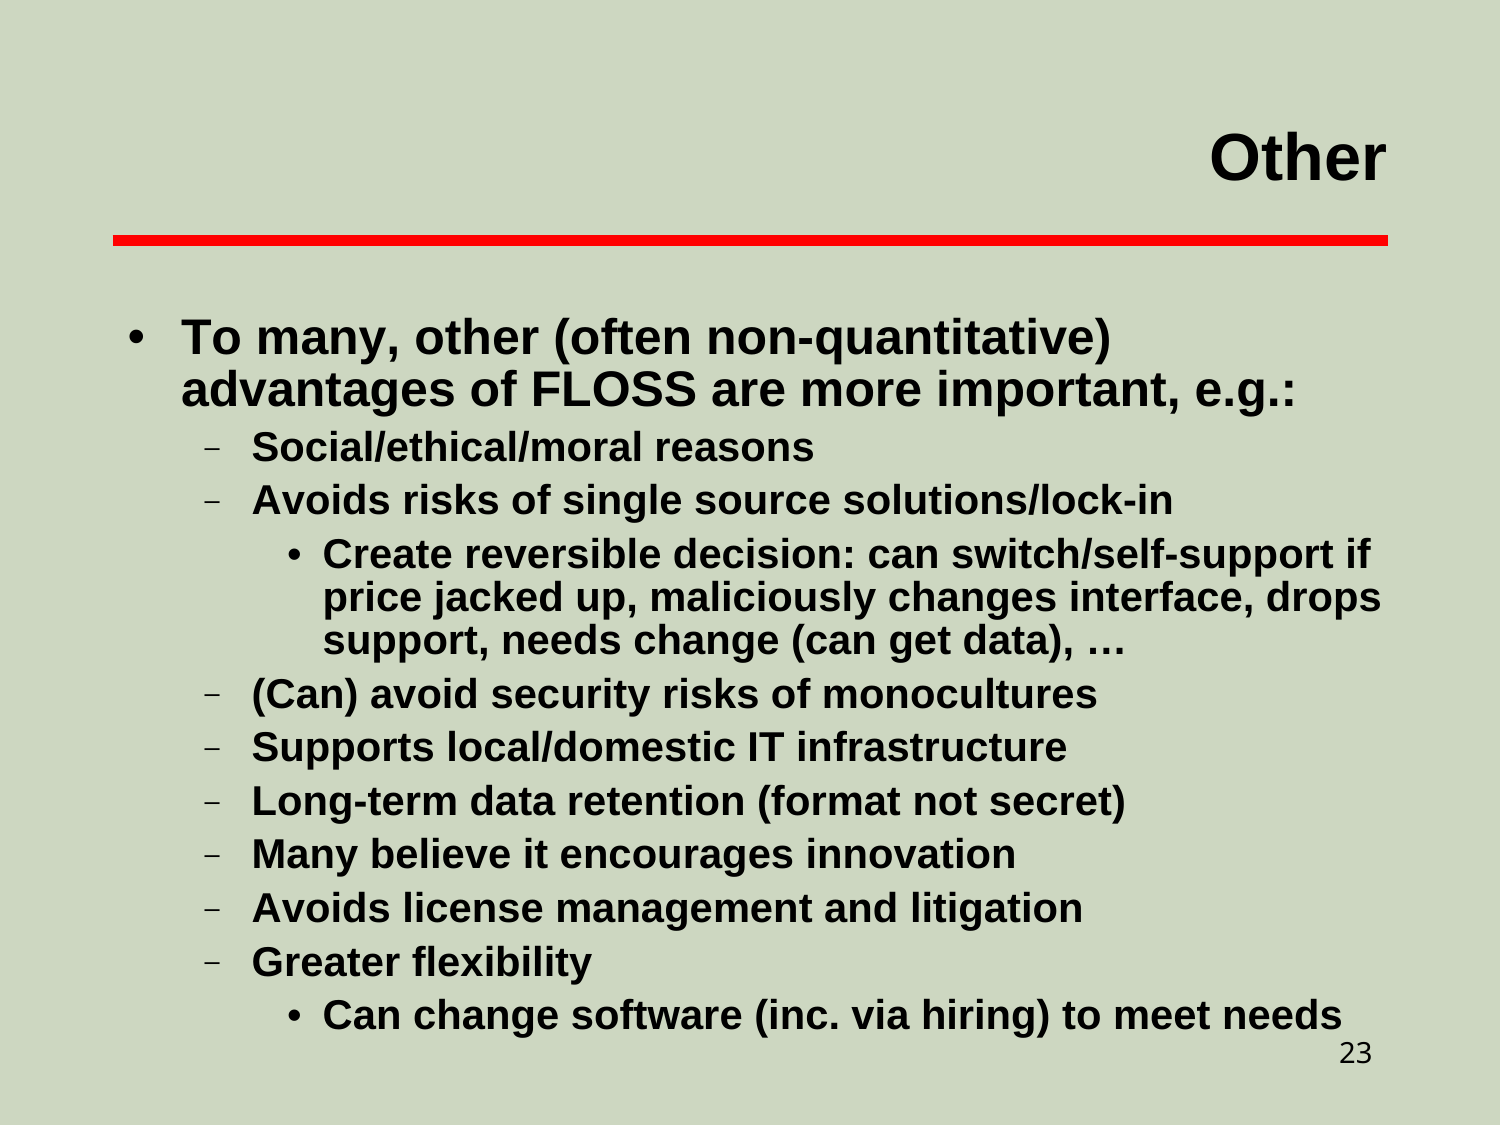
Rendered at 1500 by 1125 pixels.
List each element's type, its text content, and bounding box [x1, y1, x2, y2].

title Other [337, 85, 1388, 224]
list To many, other (often non-quantitative) advantages of FLOSS are more important, e.g.: Social/ethical/moral reasons Avoids risks of single source solutions/lock-in Create reversible decision: can switch/self-support if price jacked up, maliciously changes interface, drops support, needs change (can get data), … (Can) avoid security risks of monocultures Supports local/domestic IT infrastructure Long-term data retention (format not secret) Many believe it encourages innovation Avoids license management and litigation Greater flexibility Can change software (inc. via hiring) to meet needs [110, 312, 1391, 1057]
